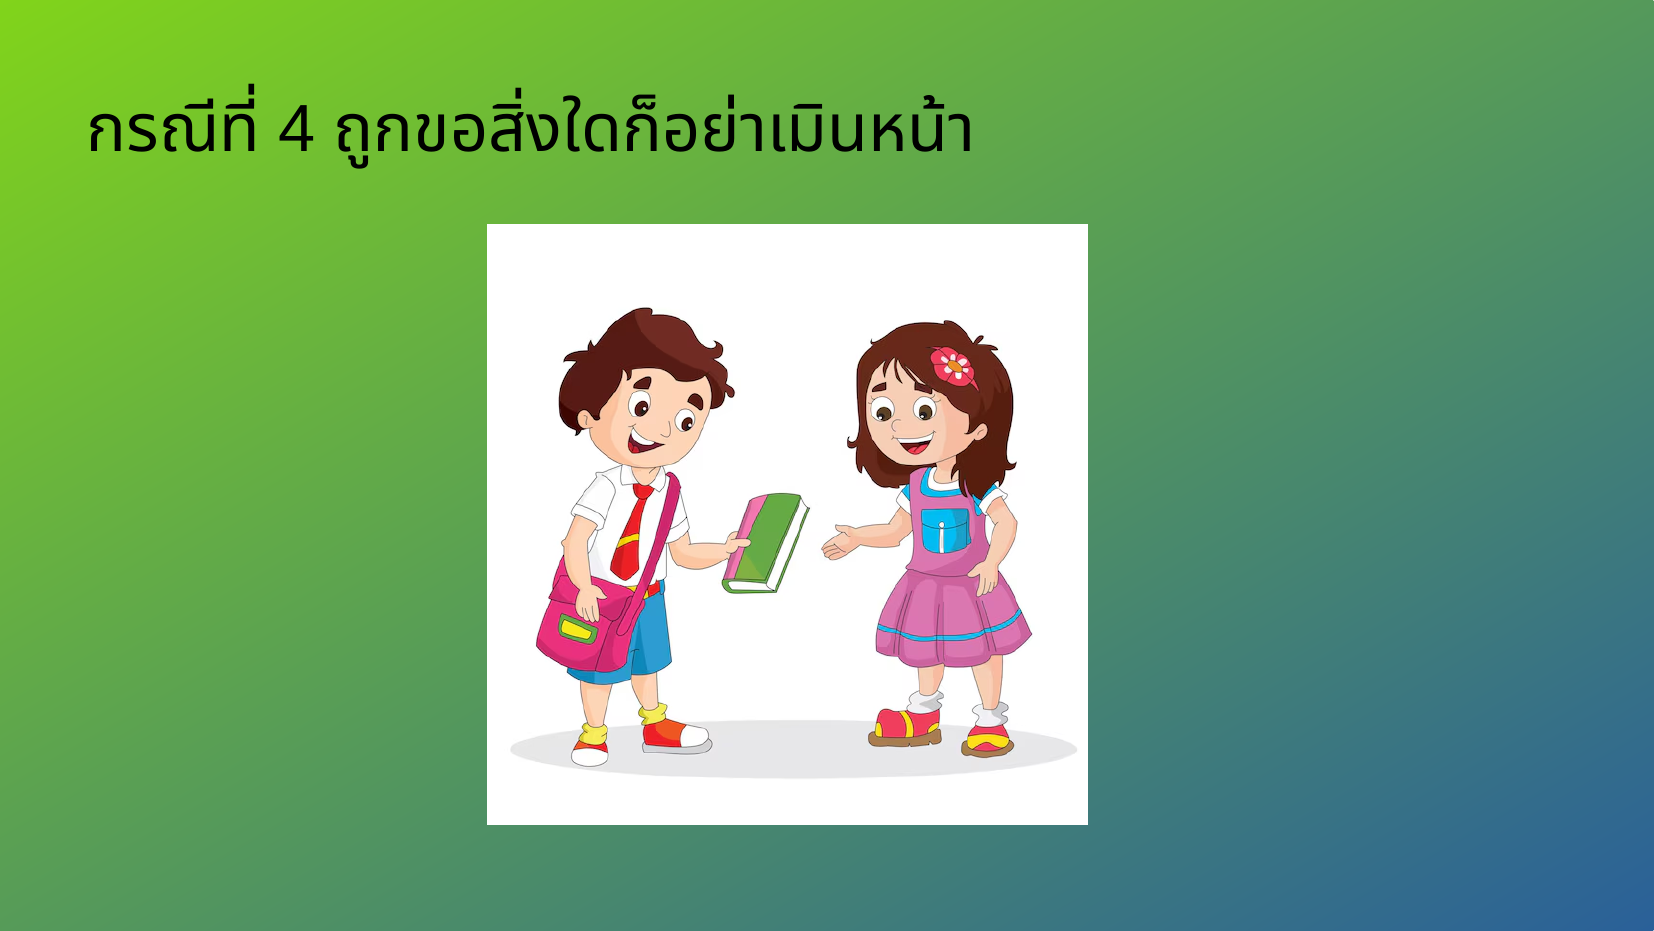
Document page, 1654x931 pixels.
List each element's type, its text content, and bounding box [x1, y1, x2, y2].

subtitle กรณีที่ 4 ถูกขอสิ่งใดก็อย่าเมินหน้า [86, 75, 1576, 195]
picture [487, 224, 1088, 826]
